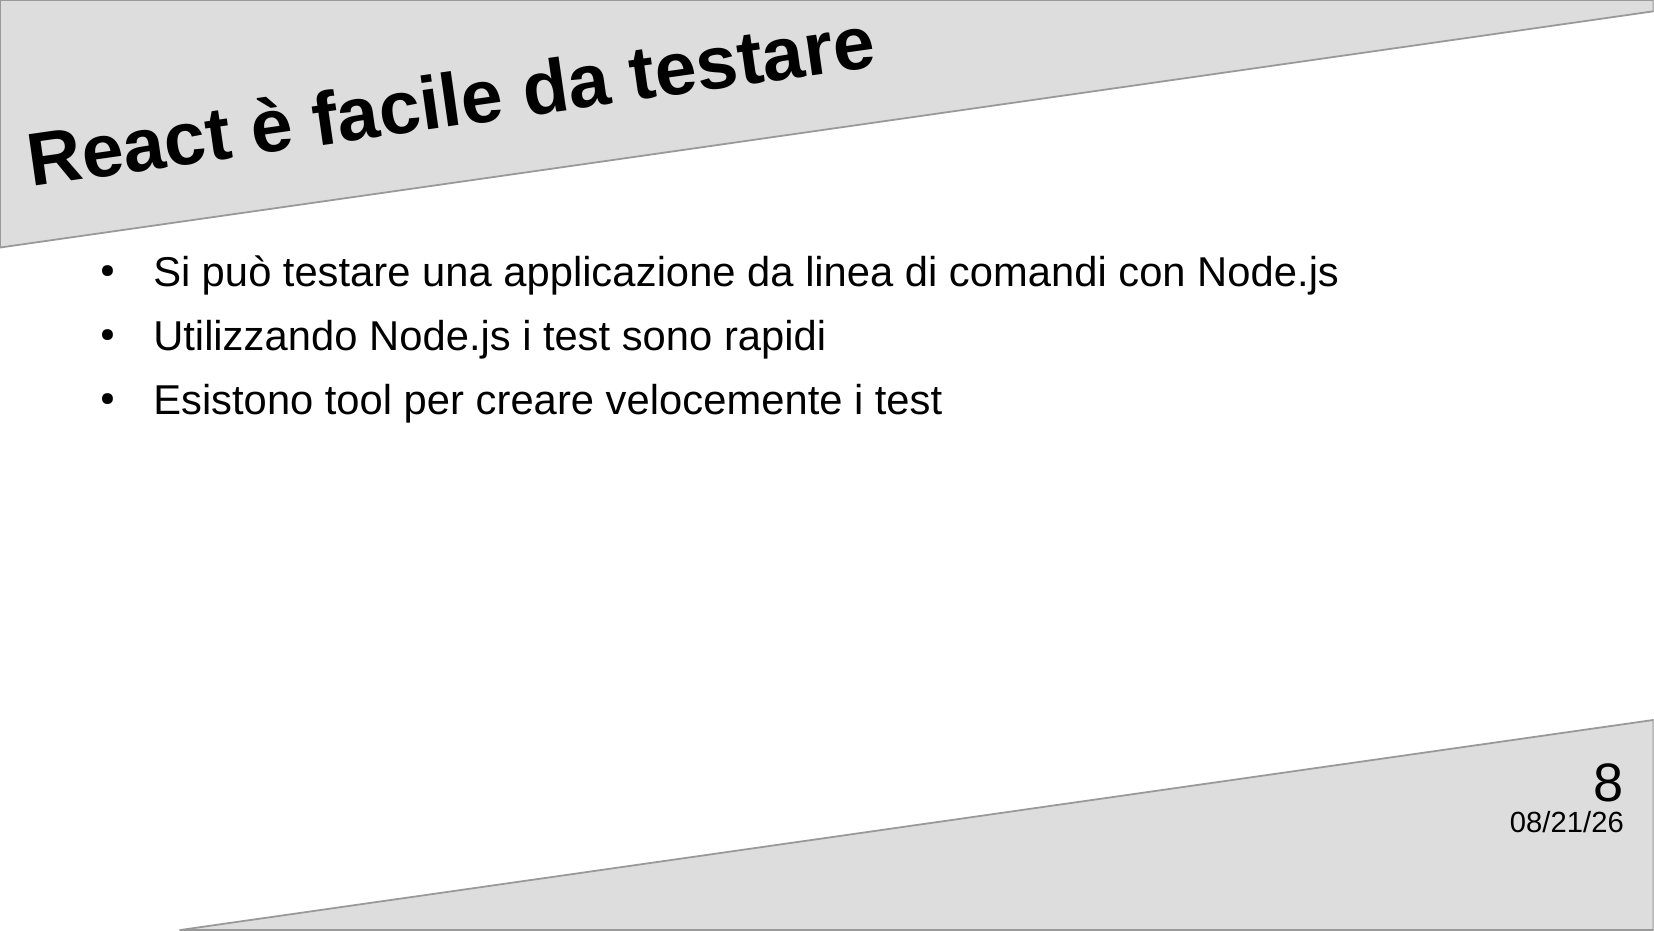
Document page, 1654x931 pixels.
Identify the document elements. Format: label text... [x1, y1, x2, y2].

list Si può testare una applicazione da linea di comandi con Node.js Utilizzando Node.js i test sono rapidi Esistono tool per creare velocemente i test [82, 248, 1538, 789]
title React è facile da testare [16, 0, 1501, 239]
